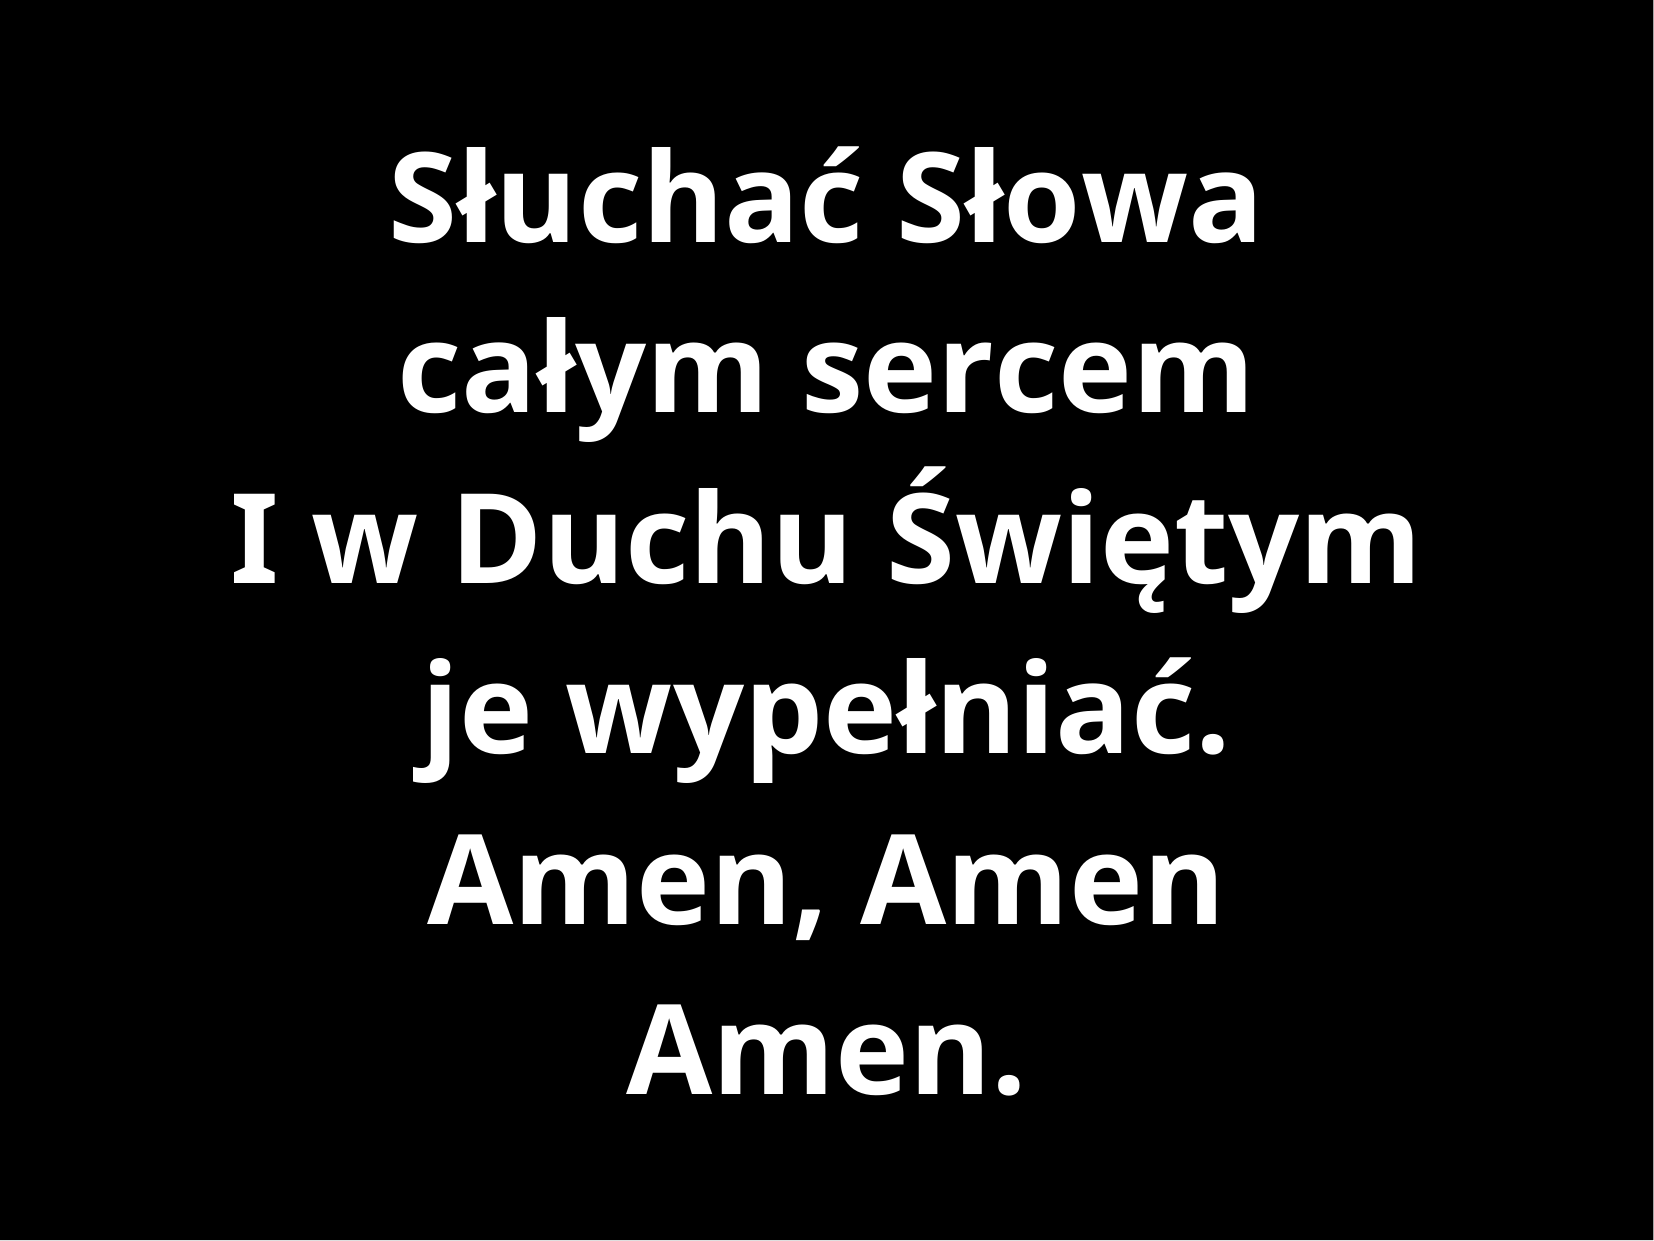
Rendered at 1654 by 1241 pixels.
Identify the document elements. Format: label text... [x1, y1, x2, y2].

title Słuchać Słowa całym sercem I w Duchu Świętym je wypełniać. Amen, Amen Amen. [0, 0, 1654, 1241]
